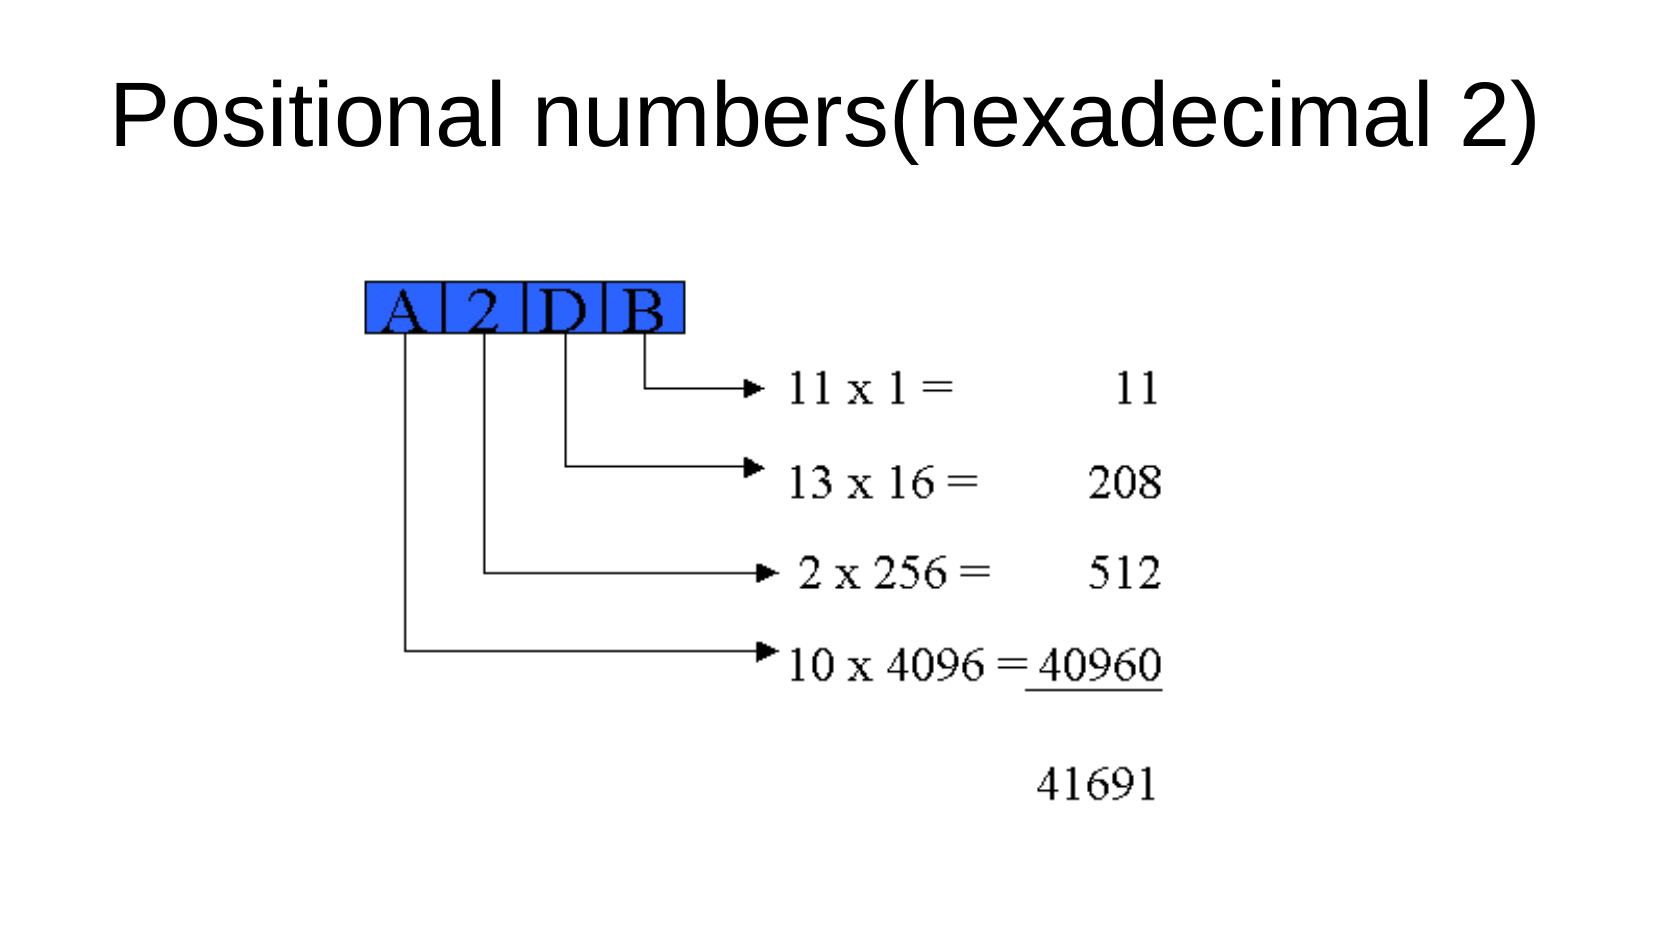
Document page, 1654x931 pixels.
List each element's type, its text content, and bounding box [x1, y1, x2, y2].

picture [363, 269, 1186, 826]
title Positional numbers(hexadecimal 2) [82, 37, 1571, 193]
